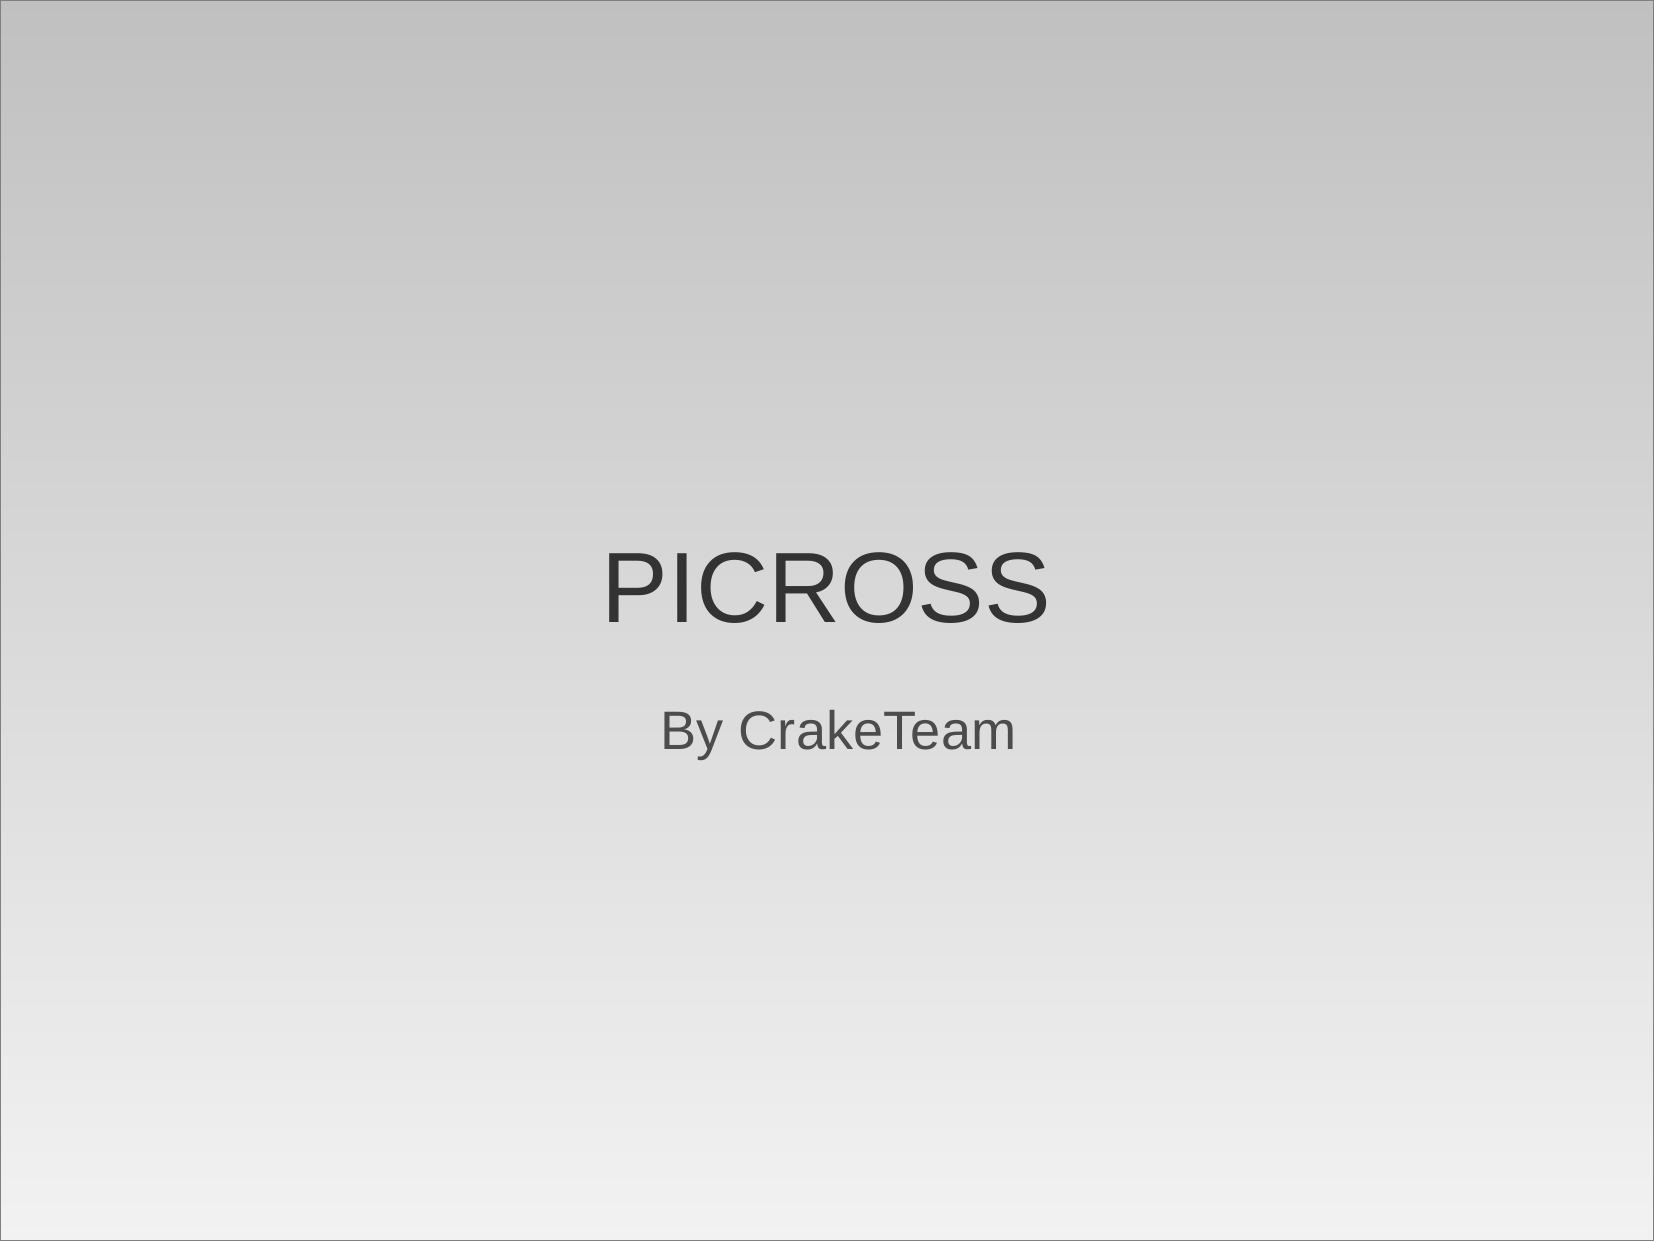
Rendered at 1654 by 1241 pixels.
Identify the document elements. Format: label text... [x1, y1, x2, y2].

subtitle By CrakeTeam [94, 700, 1583, 761]
title PICROSS [82, 484, 1571, 692]
